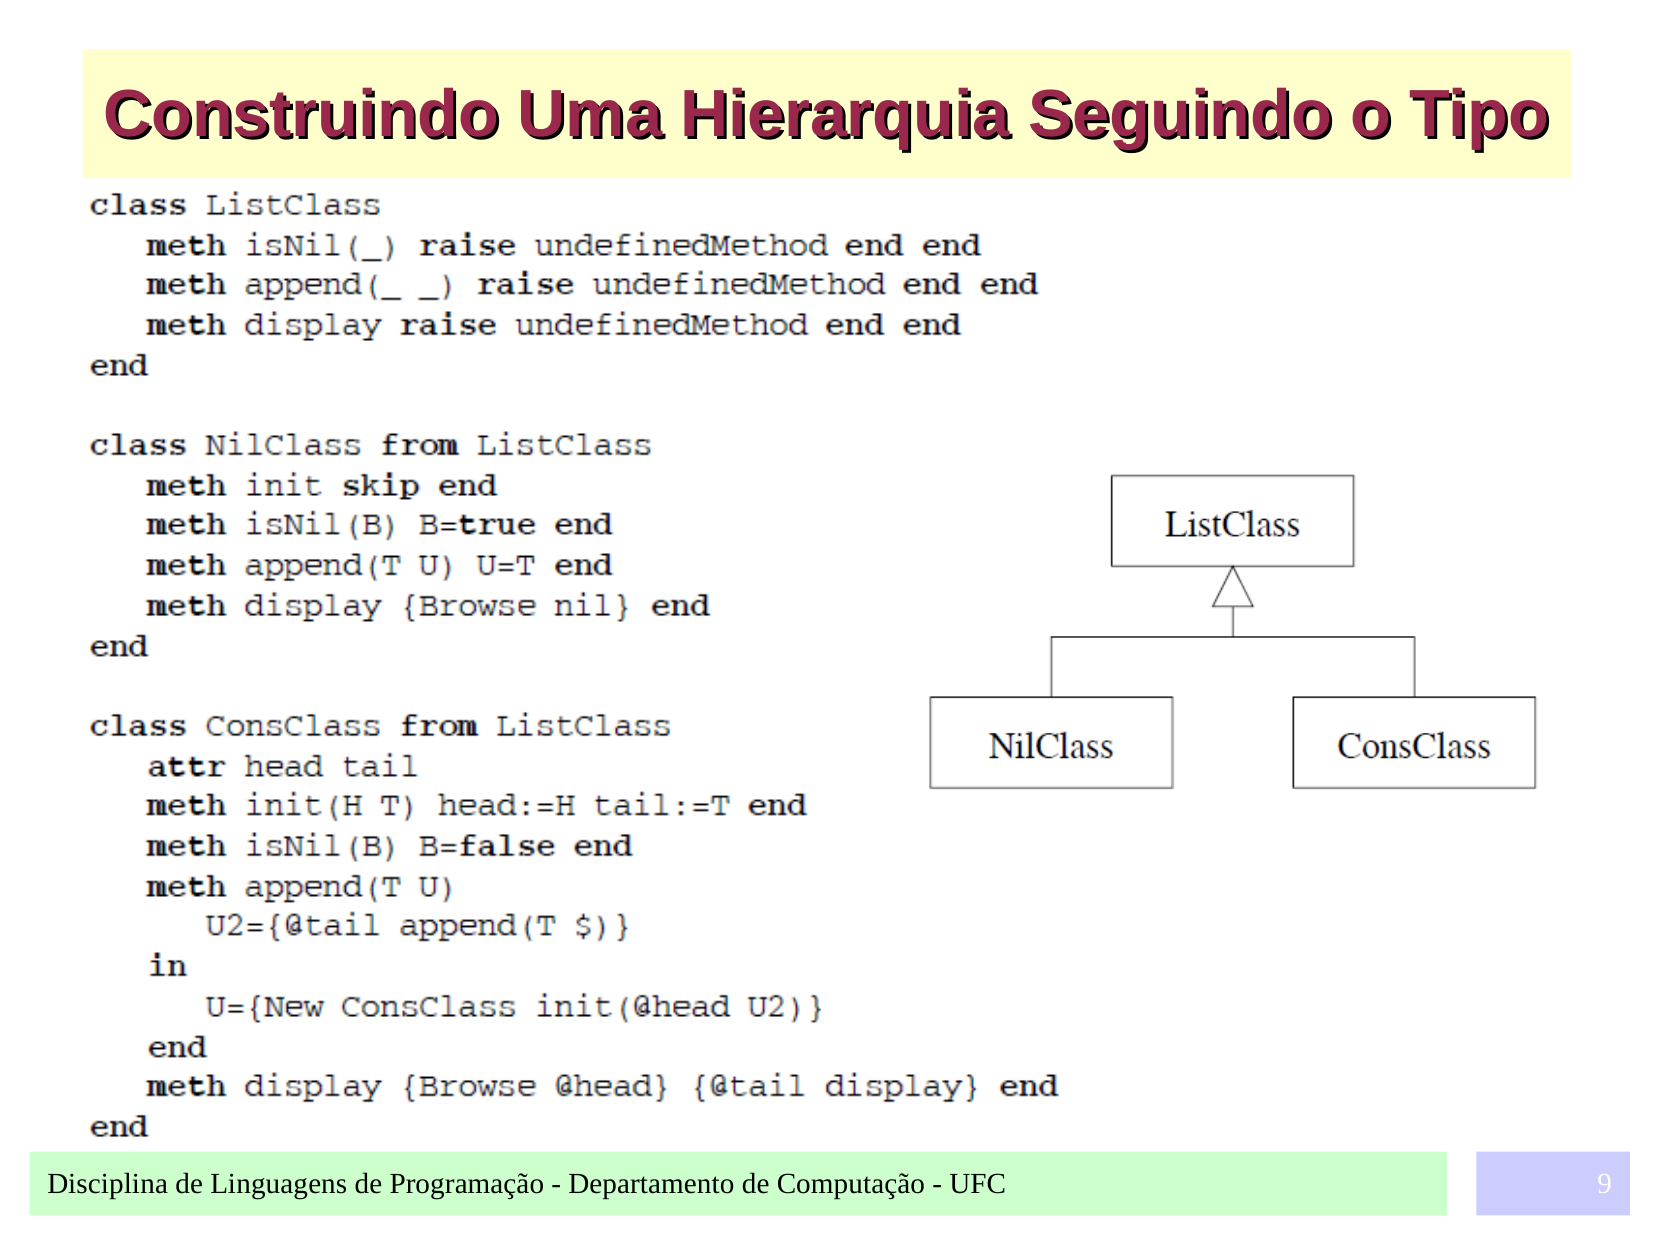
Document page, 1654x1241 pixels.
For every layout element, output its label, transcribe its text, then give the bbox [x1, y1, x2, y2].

picture [76, 188, 1552, 1139]
title Construindo Uma Hierarquia Seguindo o Tipo [82, 49, 1571, 178]
